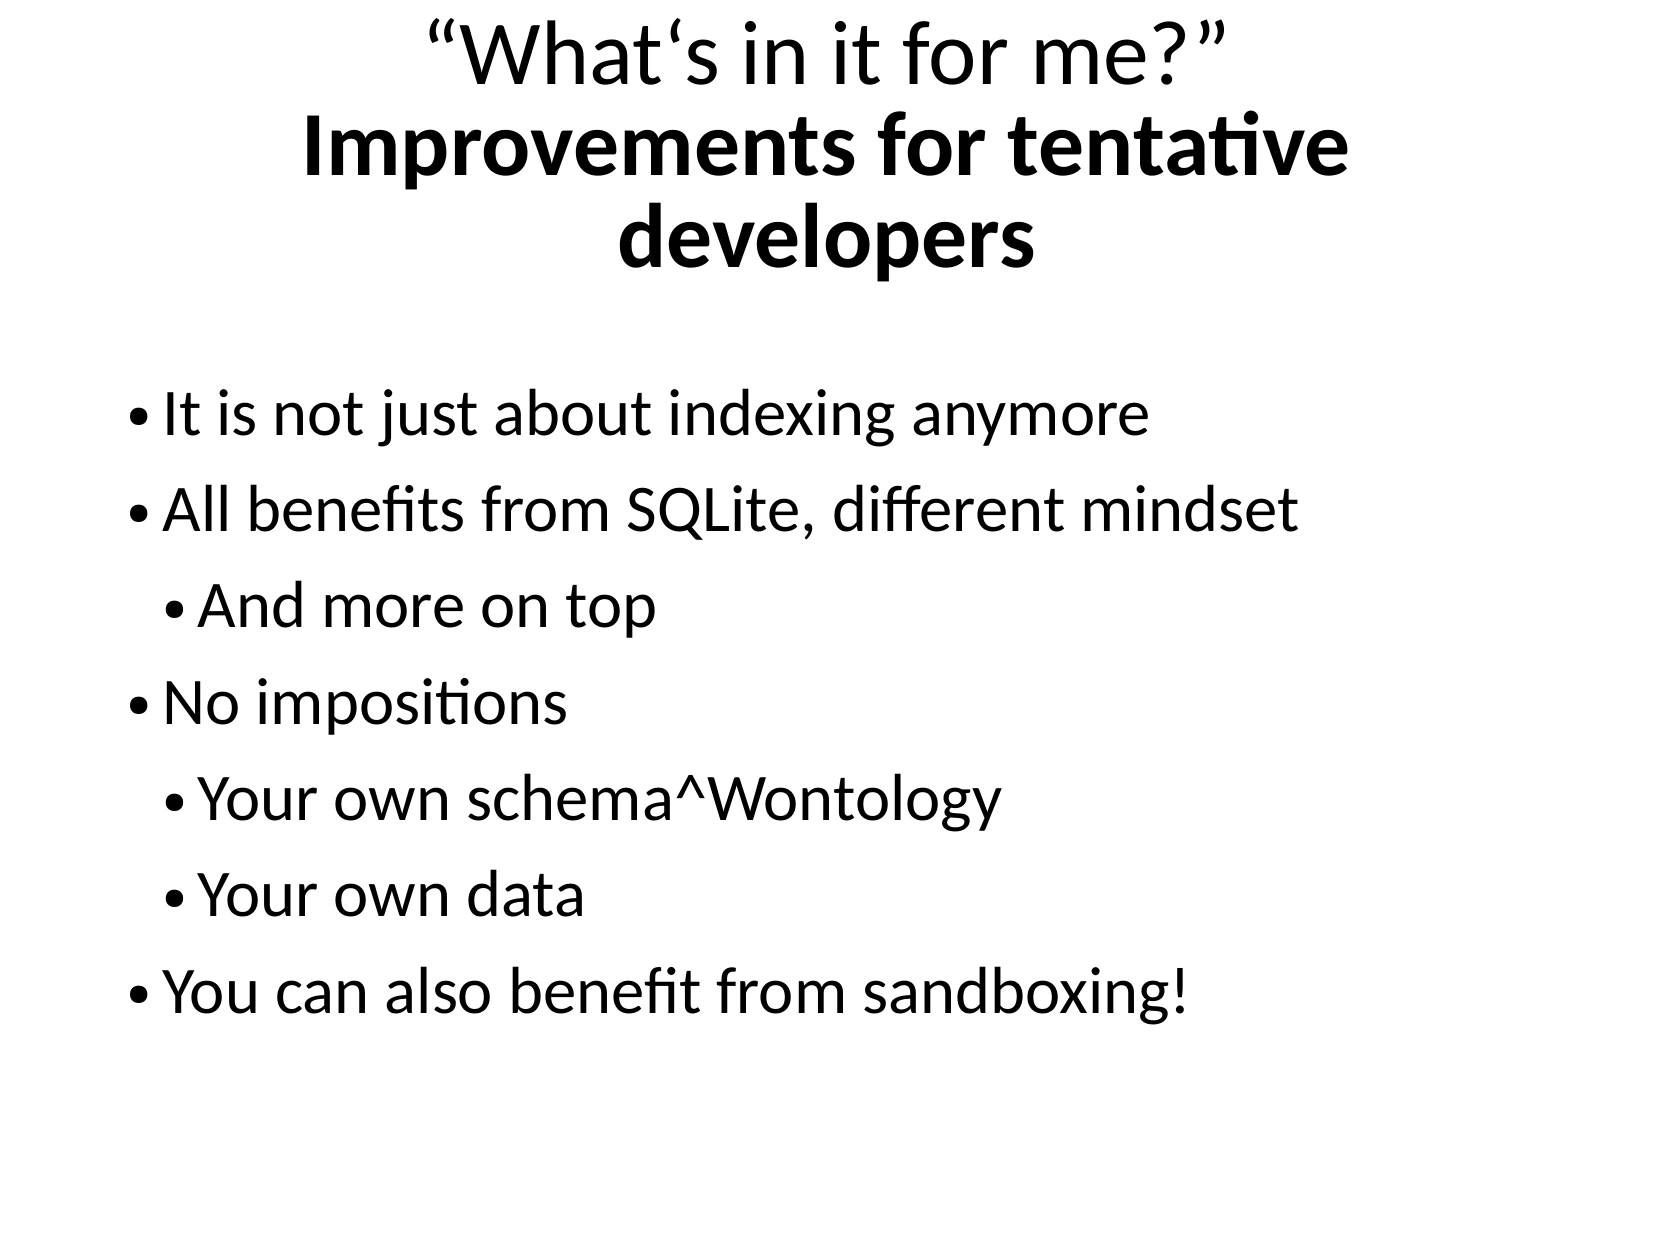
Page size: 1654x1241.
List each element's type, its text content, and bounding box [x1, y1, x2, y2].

text_box It is not just about indexing anymore All benefits from SQLite, different mindset And more on top No impositions Your own schema^Wontology Your own data You can also benefit from sandboxing! [112, 377, 1654, 1038]
title “What‘s in it for me?” Improvements for tentative developers [82, 0, 1571, 319]
